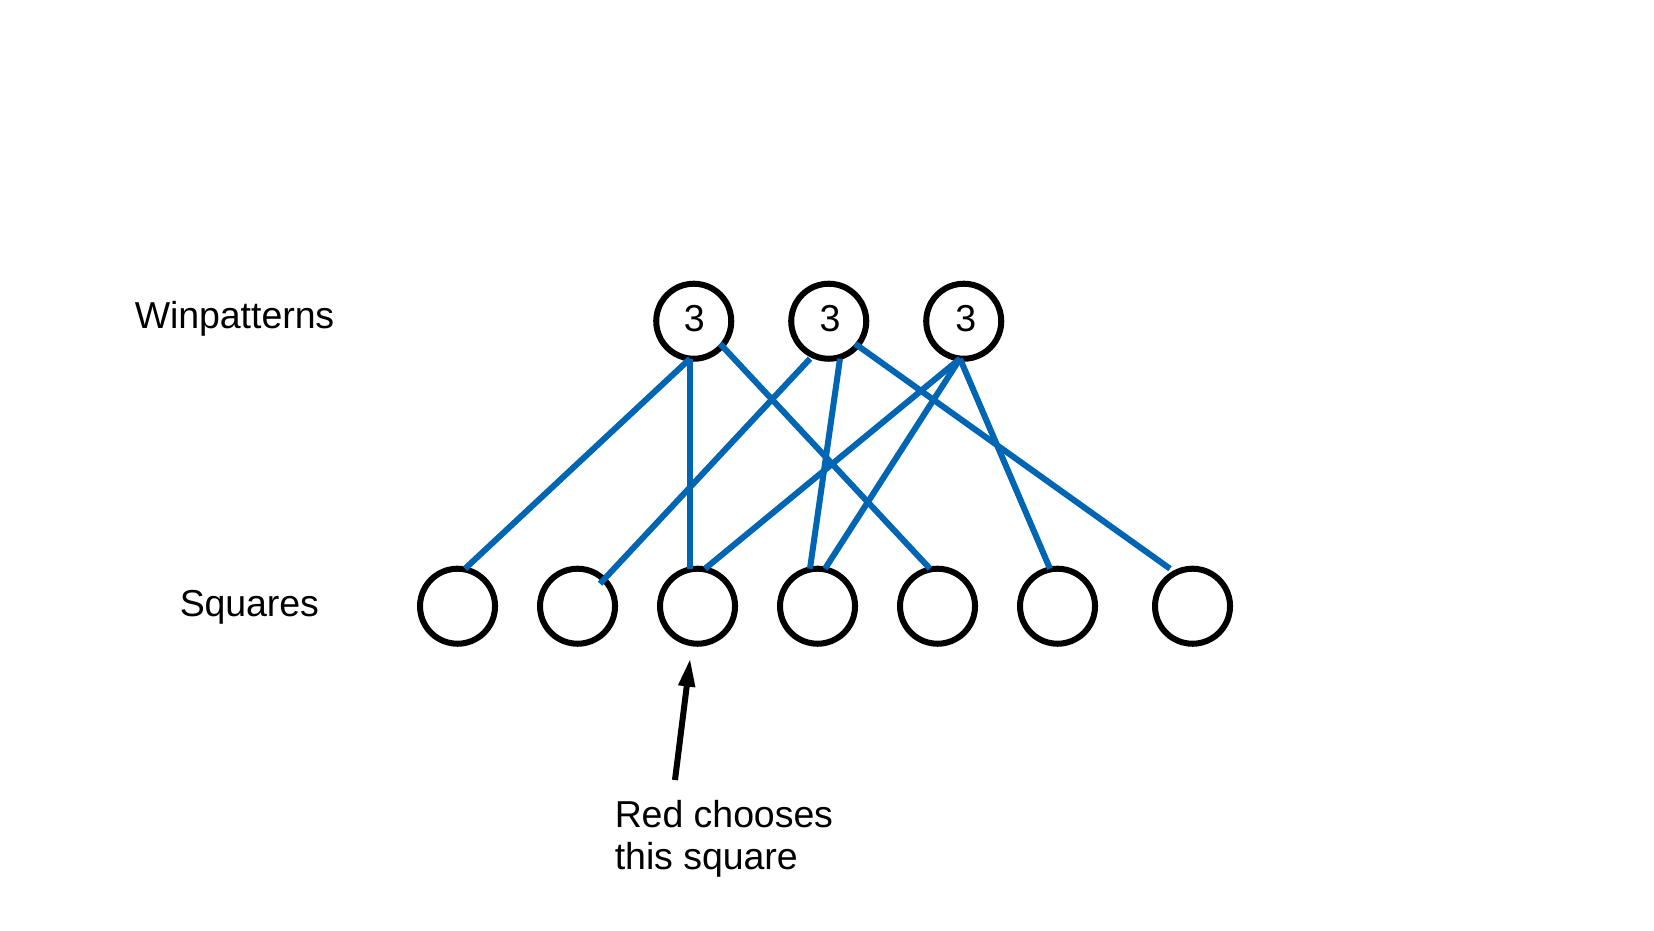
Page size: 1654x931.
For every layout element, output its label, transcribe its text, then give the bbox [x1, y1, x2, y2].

text_box Red chooses this square [600, 786, 856, 886]
text_box Winpatterns [120, 286, 376, 344]
text_box 3 [669, 289, 715, 363]
text_box 3 [940, 289, 986, 363]
text_box 3 [804, 289, 850, 363]
text_box Squares [165, 574, 346, 674]
